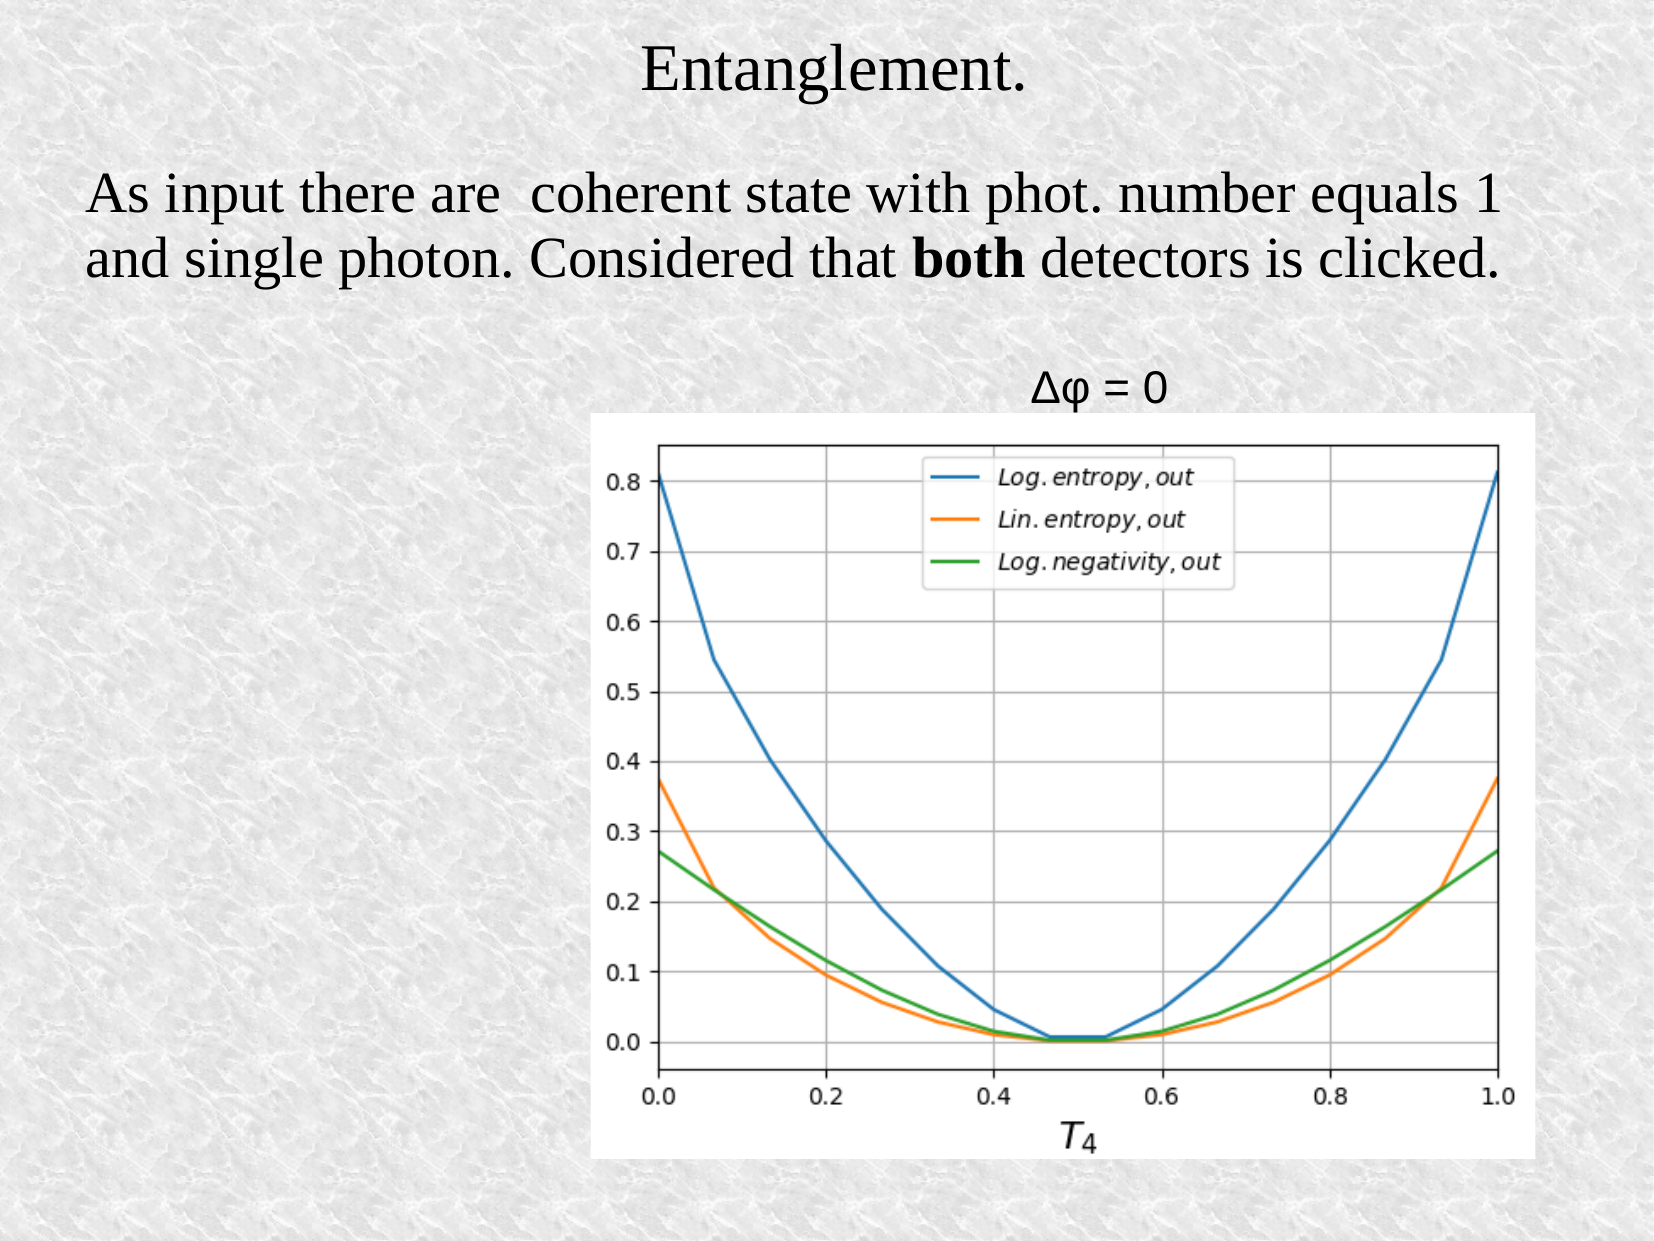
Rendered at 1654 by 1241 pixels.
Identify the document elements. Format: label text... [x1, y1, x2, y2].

picture [0, 0, 1654, 1241]
text_box As input there are coherent state with phot. number equals 1 and single photon. Considered that both detectors is clicked. [70, 153, 1548, 321]
text_box Δφ = 0 [1015, 354, 1229, 426]
text_box Entanglement. [625, 23, 1072, 120]
